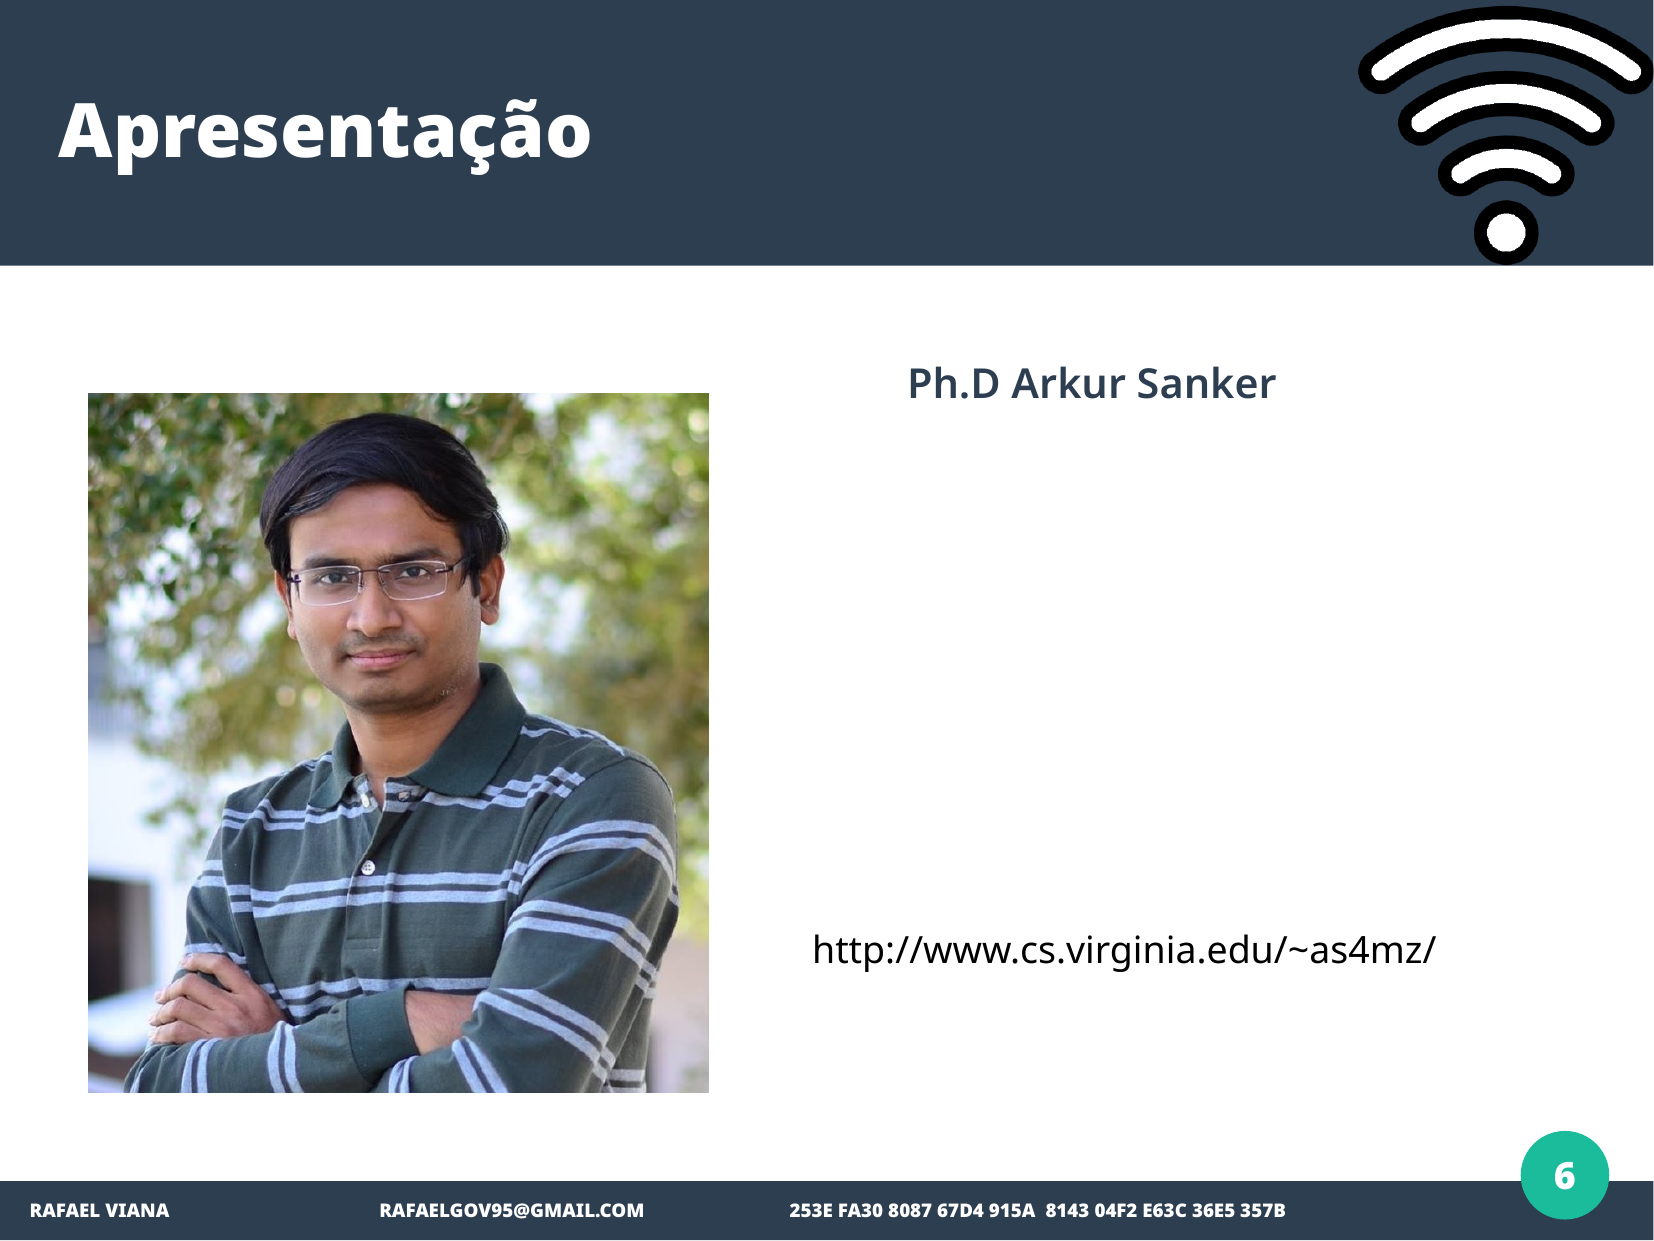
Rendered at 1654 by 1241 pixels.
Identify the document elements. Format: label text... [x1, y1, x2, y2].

picture [88, 393, 709, 1093]
text_box http://www.cs.virginia.edu/~as4mz/ [797, 916, 1496, 975]
text_box Ph.D Arkur Sanker [885, 354, 1388, 413]
text_box RAFAEL VIANA RAFAELGOV95@GMAIL.COM 253E FA30 8087 67D4 915A 8143 04F2 E63C 36E5 357B [29, 1181, 1654, 1241]
title Apresentação [59, 49, 1358, 207]
picture [1358, 0, 1654, 283]
